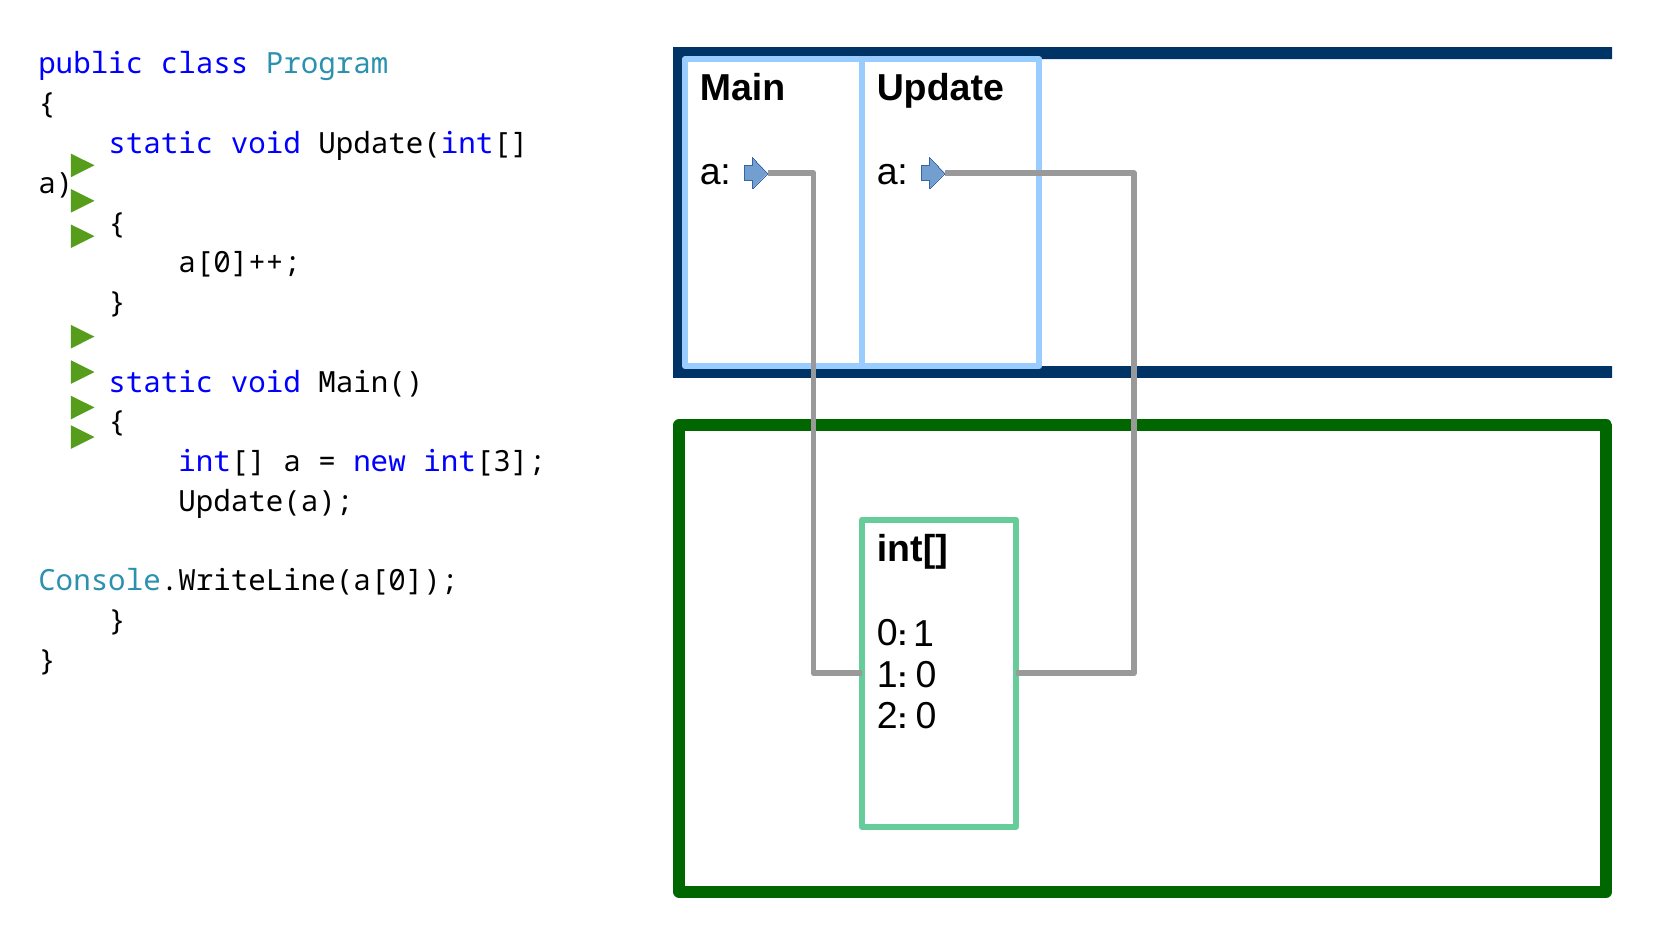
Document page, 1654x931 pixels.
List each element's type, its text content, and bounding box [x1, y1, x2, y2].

text_box [70, 188, 95, 213]
text_box [921, 157, 945, 189]
text_box 1 [905, 615, 942, 651]
text_box [744, 157, 768, 189]
text_box public class Program { static void Update(int[] a) { a[0]++; } static void Main() { int[] a = new int[3]; Update(a); Console.WriteLine(a[0]); } } [23, 35, 591, 530]
text_box [70, 395, 95, 420]
text_box [673, 47, 1613, 378]
text_box [70, 425, 95, 449]
text_box [70, 360, 95, 384]
text_box [1137, 366, 1613, 378]
text_box [816, 366, 1131, 378]
text_box [70, 324, 95, 349]
text_box Update a: [862, 59, 1040, 284]
text_box int[] 0: 0 1: 0 2: 0 [862, 519, 1016, 745]
text_box Main a: [685, 59, 859, 284]
text_box [70, 224, 95, 249]
text_box [70, 153, 95, 178]
